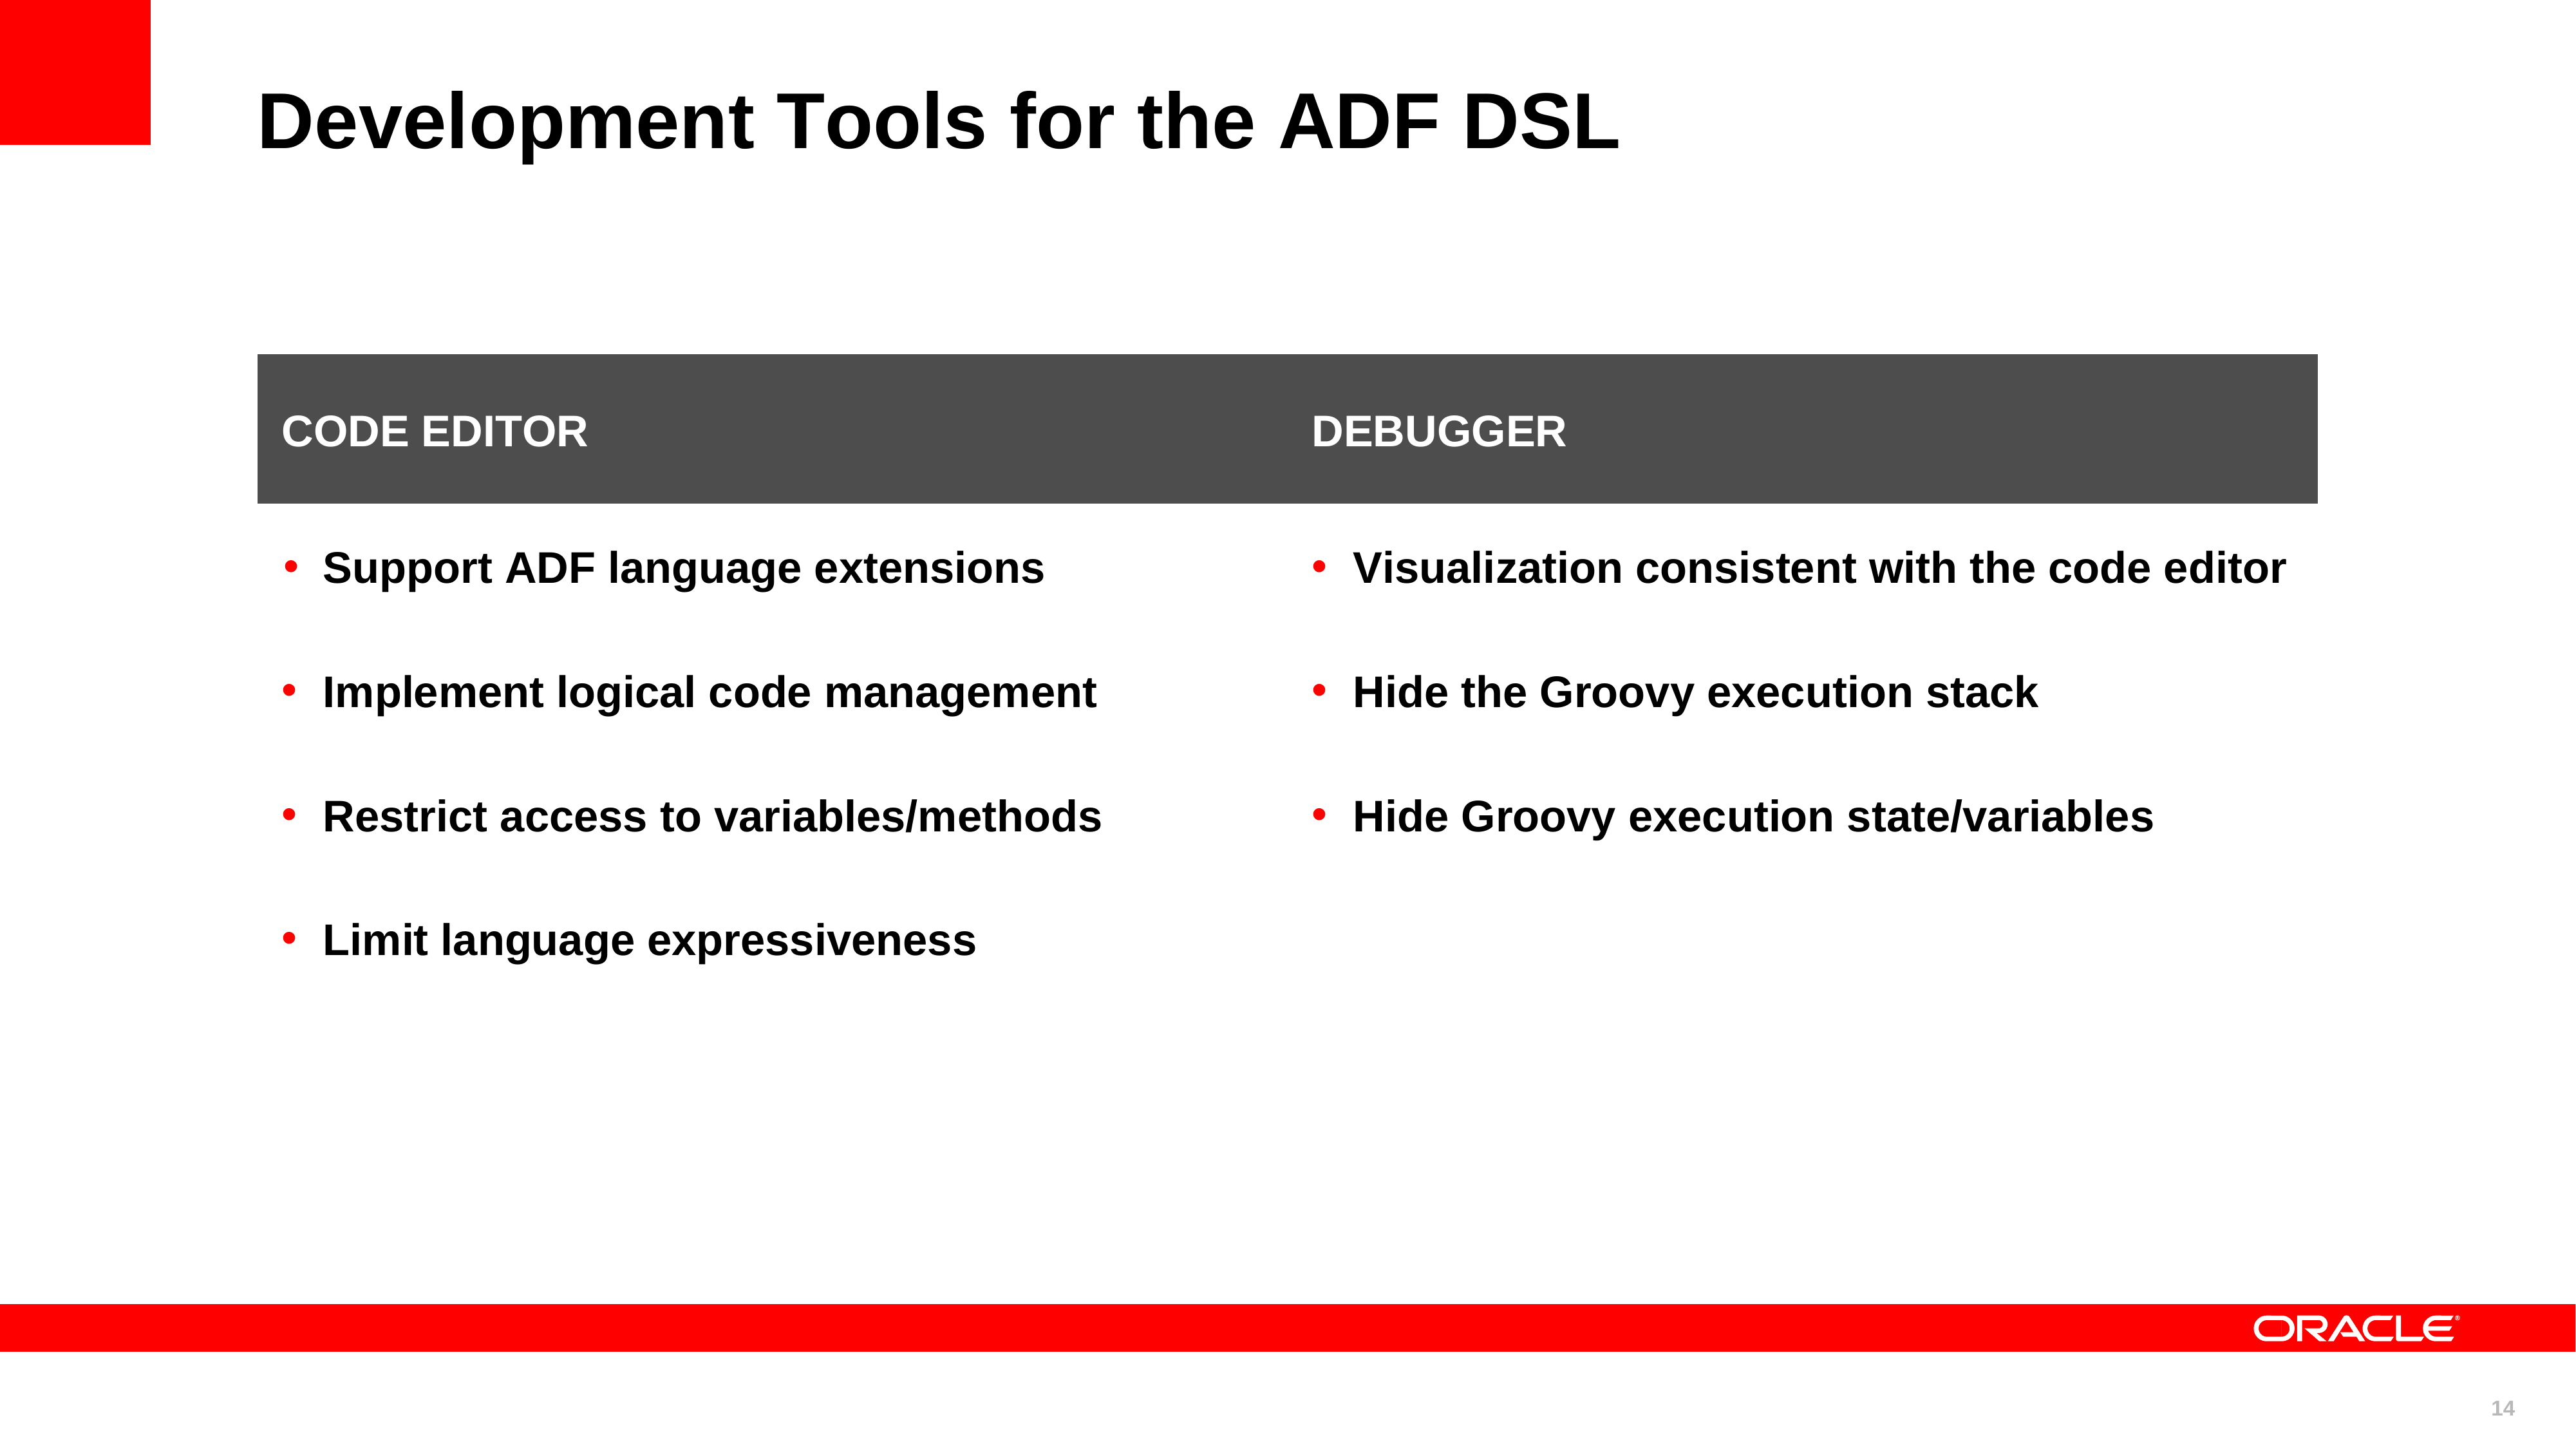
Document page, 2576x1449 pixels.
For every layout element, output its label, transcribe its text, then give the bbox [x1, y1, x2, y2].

table_header CODE EDITOR [258, 354, 1288, 504]
table_header DEBUGGER [1288, 354, 2318, 504]
table_cell Limit language expressiveness [258, 876, 1288, 1000]
table_cell Visualization consistent with the code editor [1288, 504, 2318, 628]
table_cell Restrict access to variables/methods [258, 752, 1288, 876]
table_cell [1288, 876, 2318, 1000]
title Development Tools for the ADF DSL [257, 69, 2318, 251]
picture [0, 1304, 2576, 1352]
picture [0, 0, 151, 145]
table_cell Hide the Groovy execution stack [1288, 628, 2318, 752]
table_cell Hide Groovy execution state/variables [1288, 752, 2318, 876]
table_cell Support ADF language extensions [258, 504, 1288, 628]
table_cell Implement logical code management [258, 628, 1288, 752]
